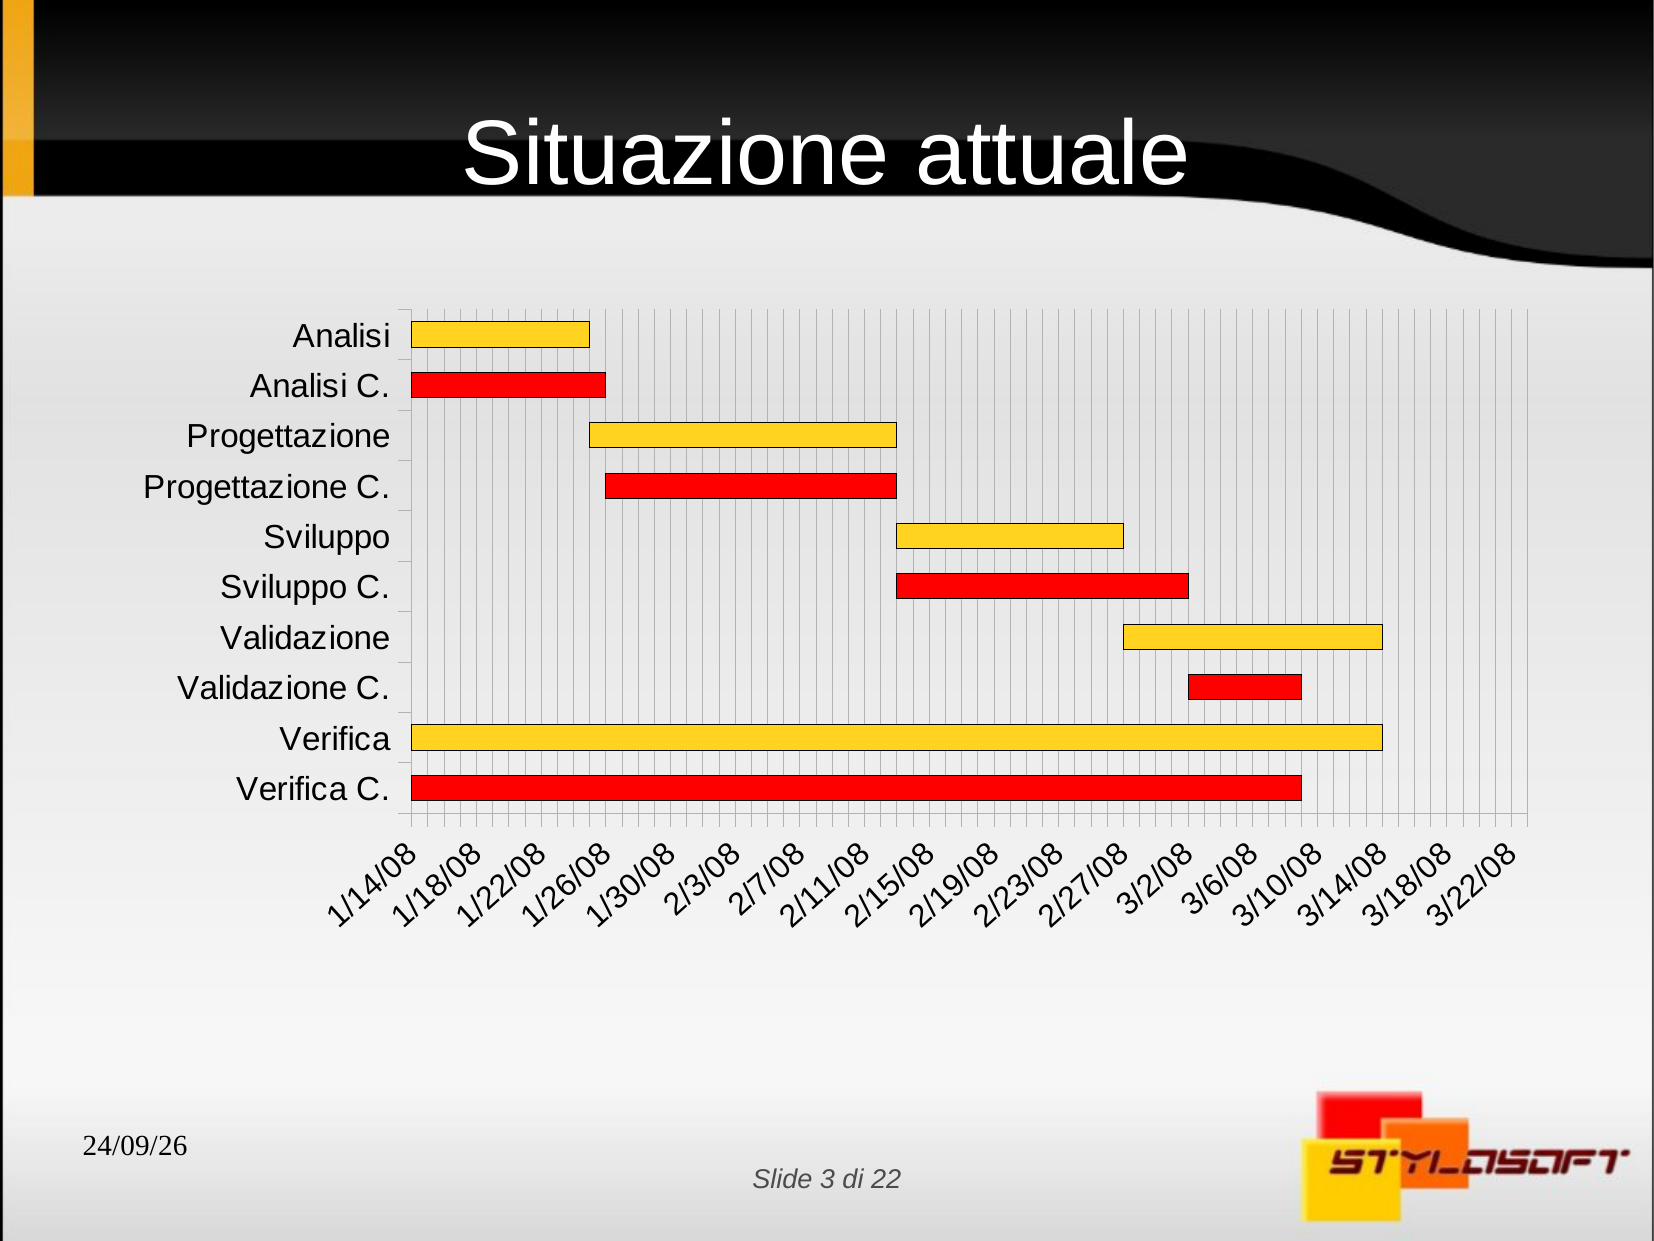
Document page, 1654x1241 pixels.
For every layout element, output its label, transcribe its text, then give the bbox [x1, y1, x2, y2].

text_box Slide <numero> di 22 [0, 1156, 1654, 1241]
title Situazione attuale [82, 49, 1571, 257]
picture [0, 0, 1654, 1156]
chart [115, 295, 1543, 1034]
